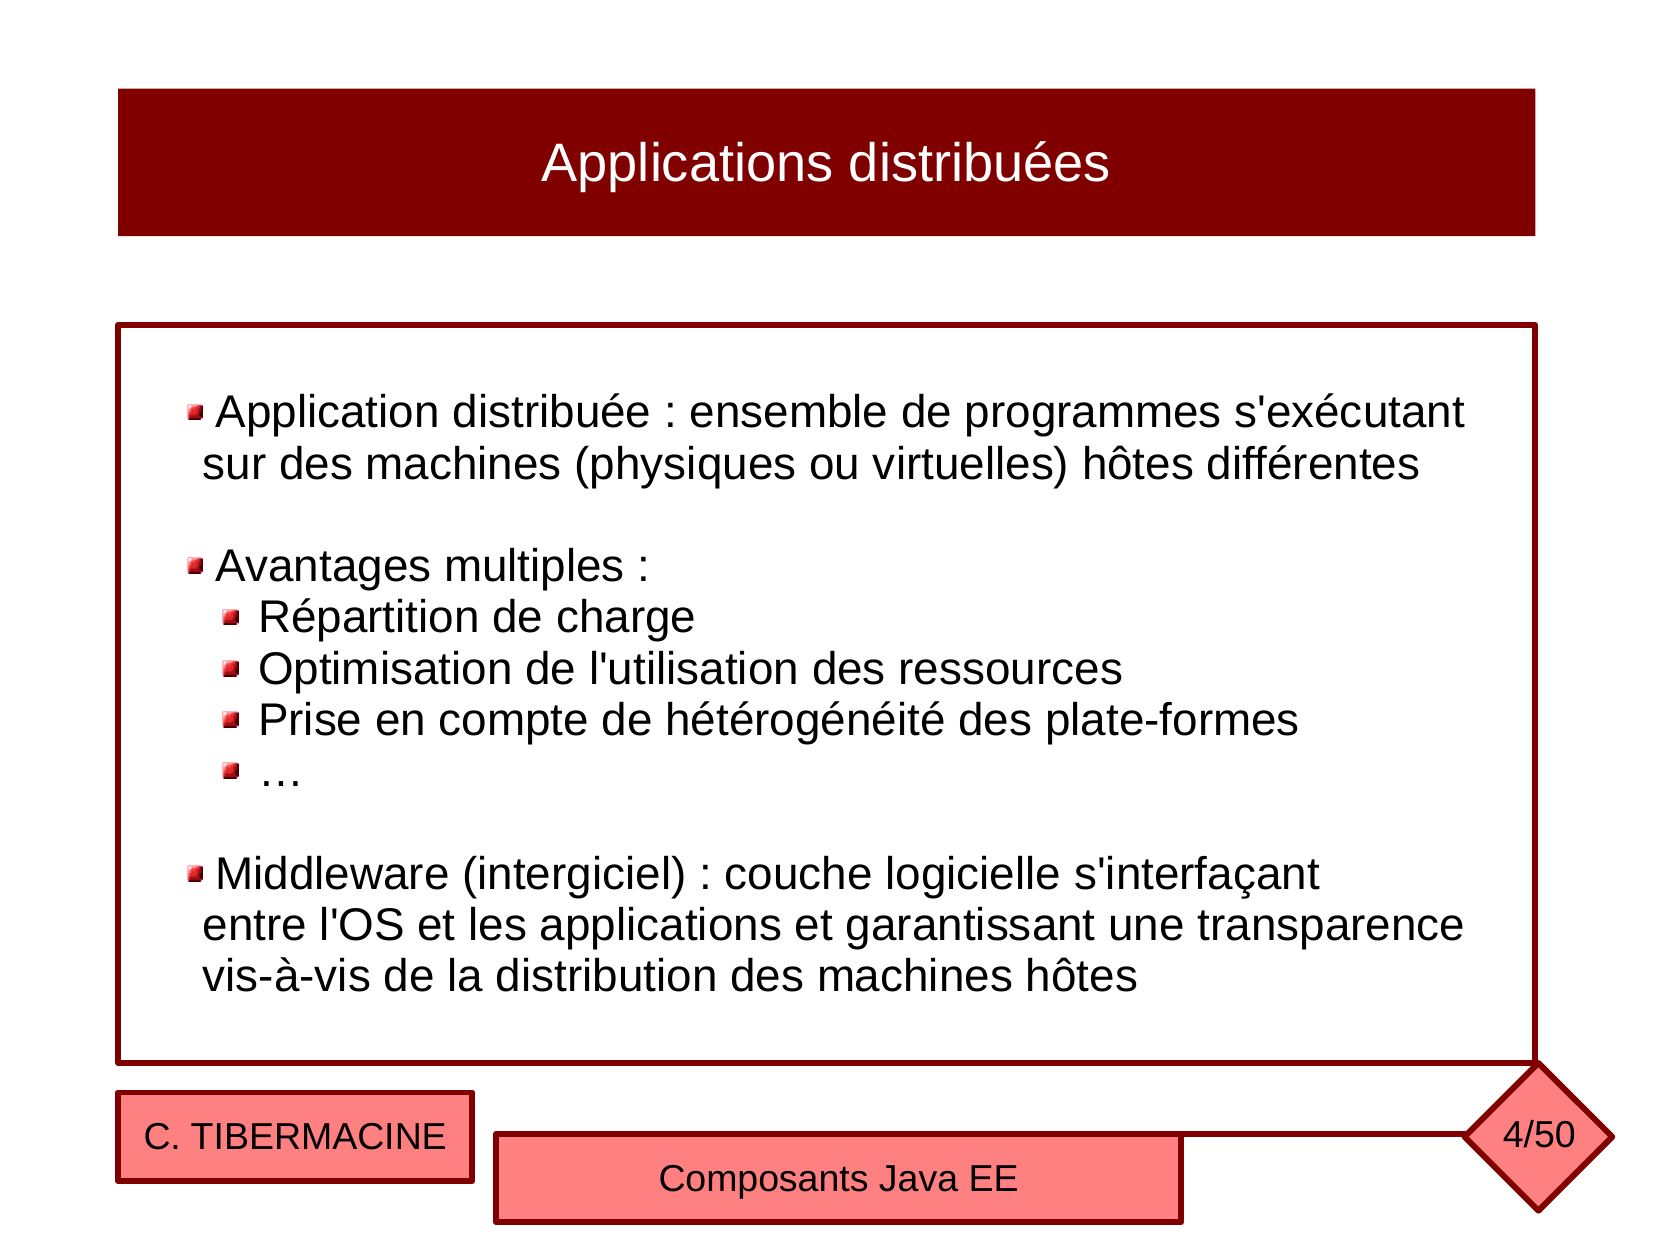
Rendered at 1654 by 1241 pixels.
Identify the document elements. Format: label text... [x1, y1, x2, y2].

text_box Applications distribuées [118, 88, 1536, 237]
picture [222, 609, 239, 625]
picture [222, 762, 239, 779]
text_box <numéro>/50 [1488, 1106, 1619, 1206]
text_box Composants Java EE [496, 1133, 1182, 1223]
text_box [1495, 1062, 1582, 1106]
picture [187, 557, 203, 574]
text_box [1533, 1206, 1544, 1211]
text_box [1464, 1113, 1488, 1161]
text_box C. TIBERMACINE [118, 1092, 473, 1182]
picture [187, 865, 203, 882]
picture [222, 660, 239, 677]
picture [222, 711, 239, 728]
picture [187, 404, 203, 420]
text_box Application distribuée : ensemble de programmes s'exécutant sur des machines (physiques ou virtuelles) hôtes différentes Avantages multiples : Répartition de charge Optimisation de l'utilisation des ressources Prise en compte de hétérogénéité des plate-formes … Middleware (intergiciel) : couche logicielle s'interfaçant entre l'OS et les applications et garantissant une transparence vis-à-vis de la distribution des machines hôtes [118, 324, 1536, 1063]
